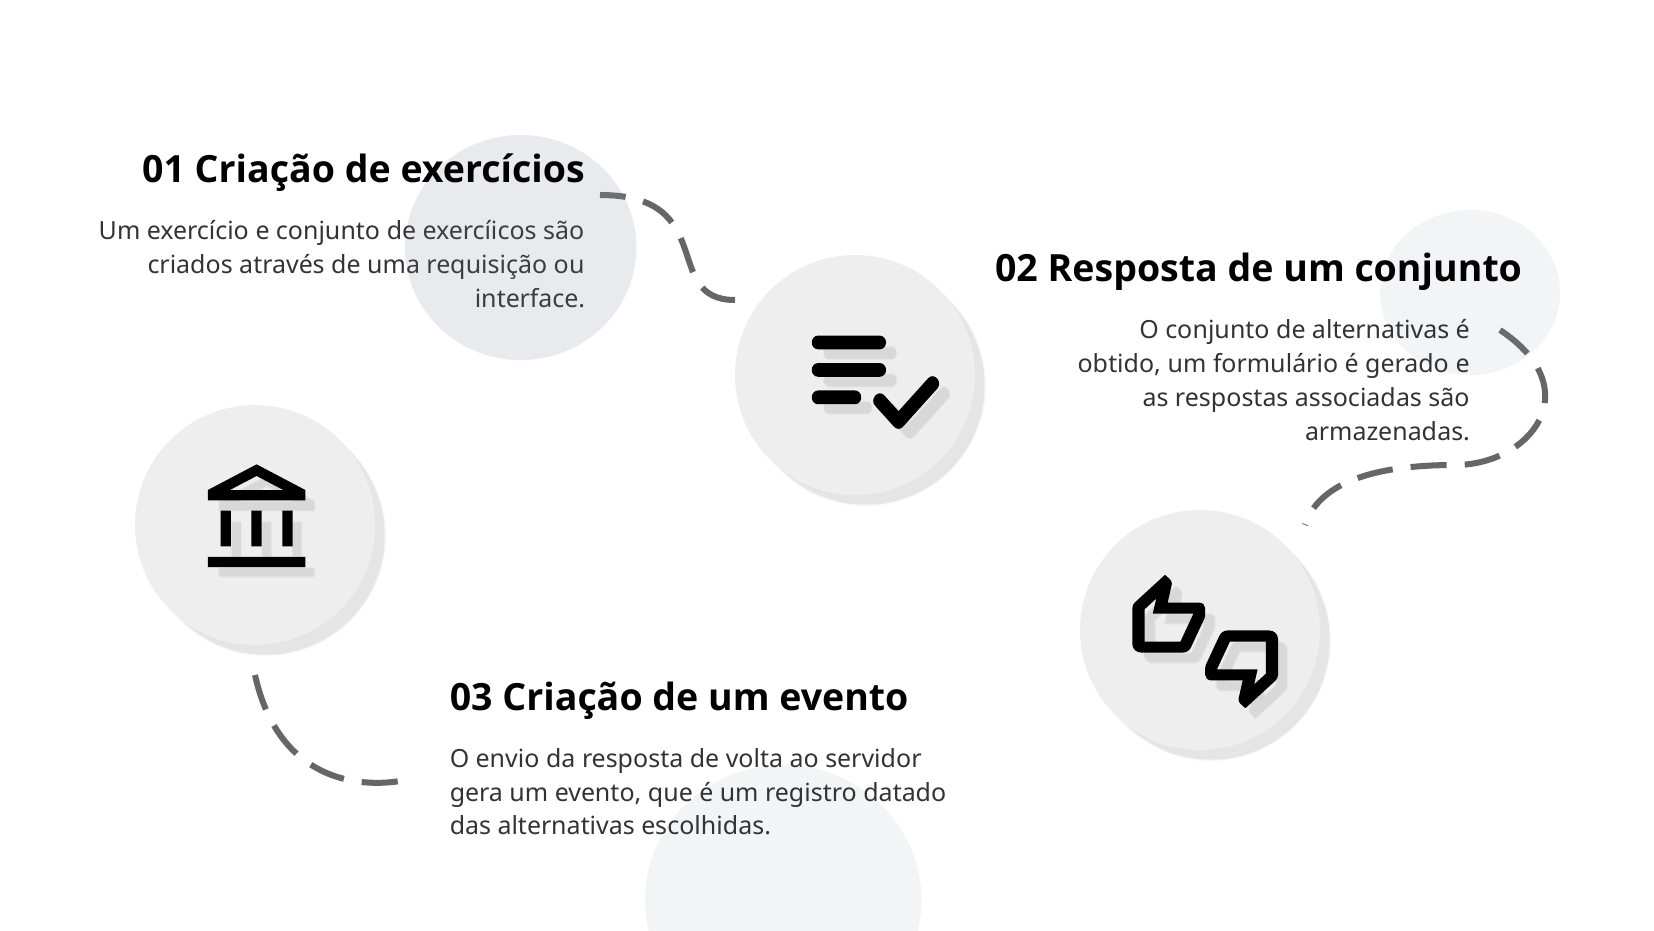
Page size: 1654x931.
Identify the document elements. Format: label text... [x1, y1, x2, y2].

picture [195, 456, 324, 586]
text_box Um exercício e conjunto de exercíicos são criados através de uma requisição ou interface. [29, 237, 601, 367]
text_box O envio da resposta de volta ao servidor gera um evento, que é um registro datado das alternativas escolhidas. [435, 781, 991, 856]
text_box 03 Criação de um evento [435, 662, 1051, 781]
text_box 02 Resposta de um conjunto [802, 234, 1538, 352]
picture [796, 291, 952, 463]
text_box O conjunto de alternativas é obtido, um formulário é gerado e as respostas associadas são armazenadas. [1035, 352, 1486, 456]
picture [1129, 572, 1282, 712]
text_box [405, 166, 637, 361]
text_box 01 Criação de exercícios [0, 135, 601, 237]
